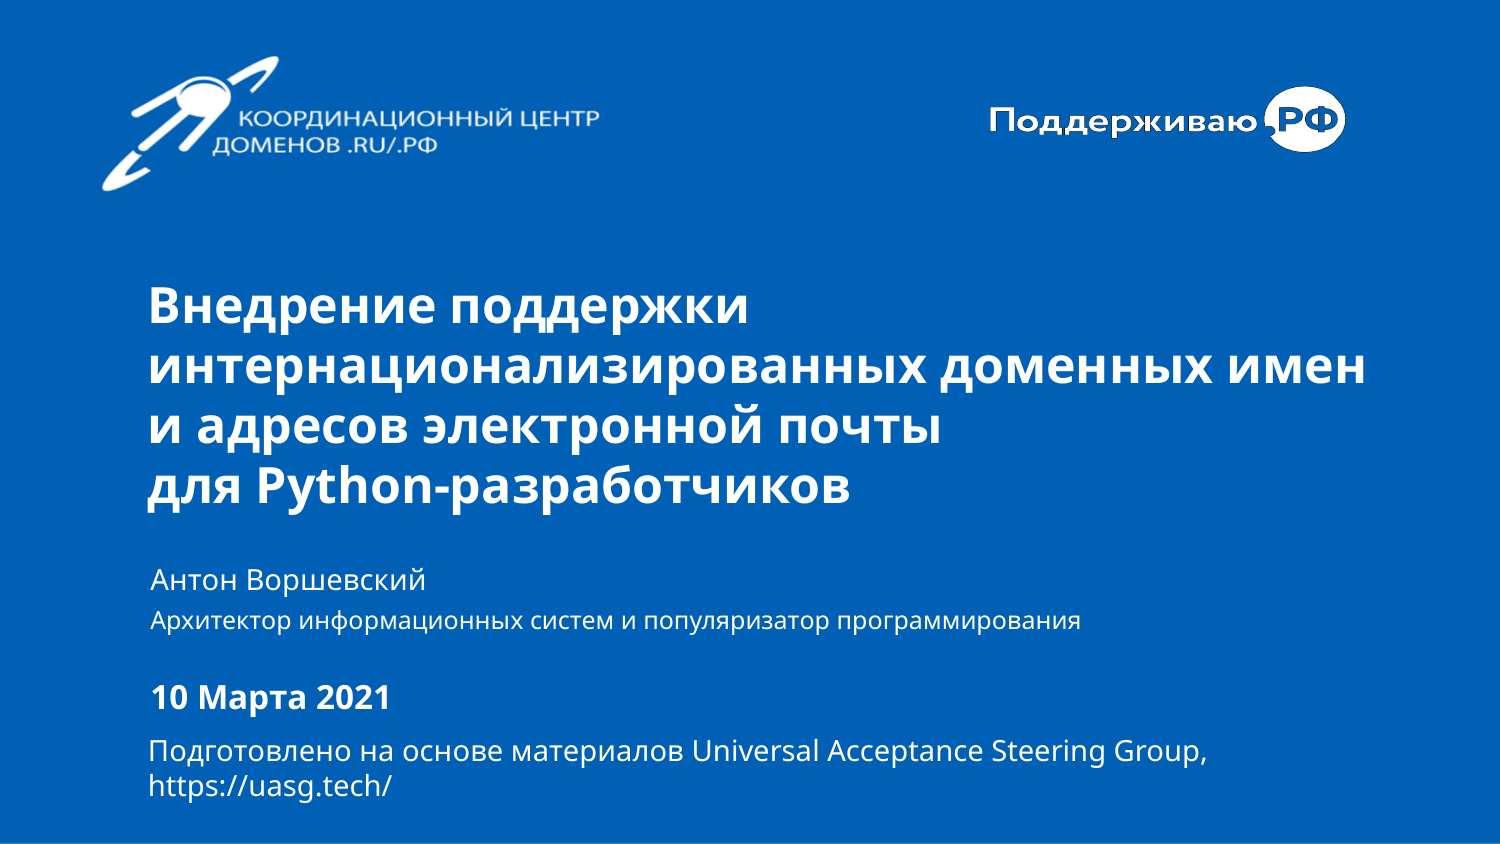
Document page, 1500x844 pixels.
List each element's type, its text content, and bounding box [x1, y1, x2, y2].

picture [0, 0, 1500, 844]
text_box Антон Воршевский Архитектор информационных систем и популяризатор программирования 10 Марта 2021 [137, 554, 1321, 687]
title Внедрение поддержки интернационализированных доменных имен и адресов электронной почты для Python-разработчиков [133, 266, 1426, 471]
subtitle Подготовлено на основе материалов Universal Acceptance Steering Group, https://uasg.tech/ [133, 724, 1317, 807]
